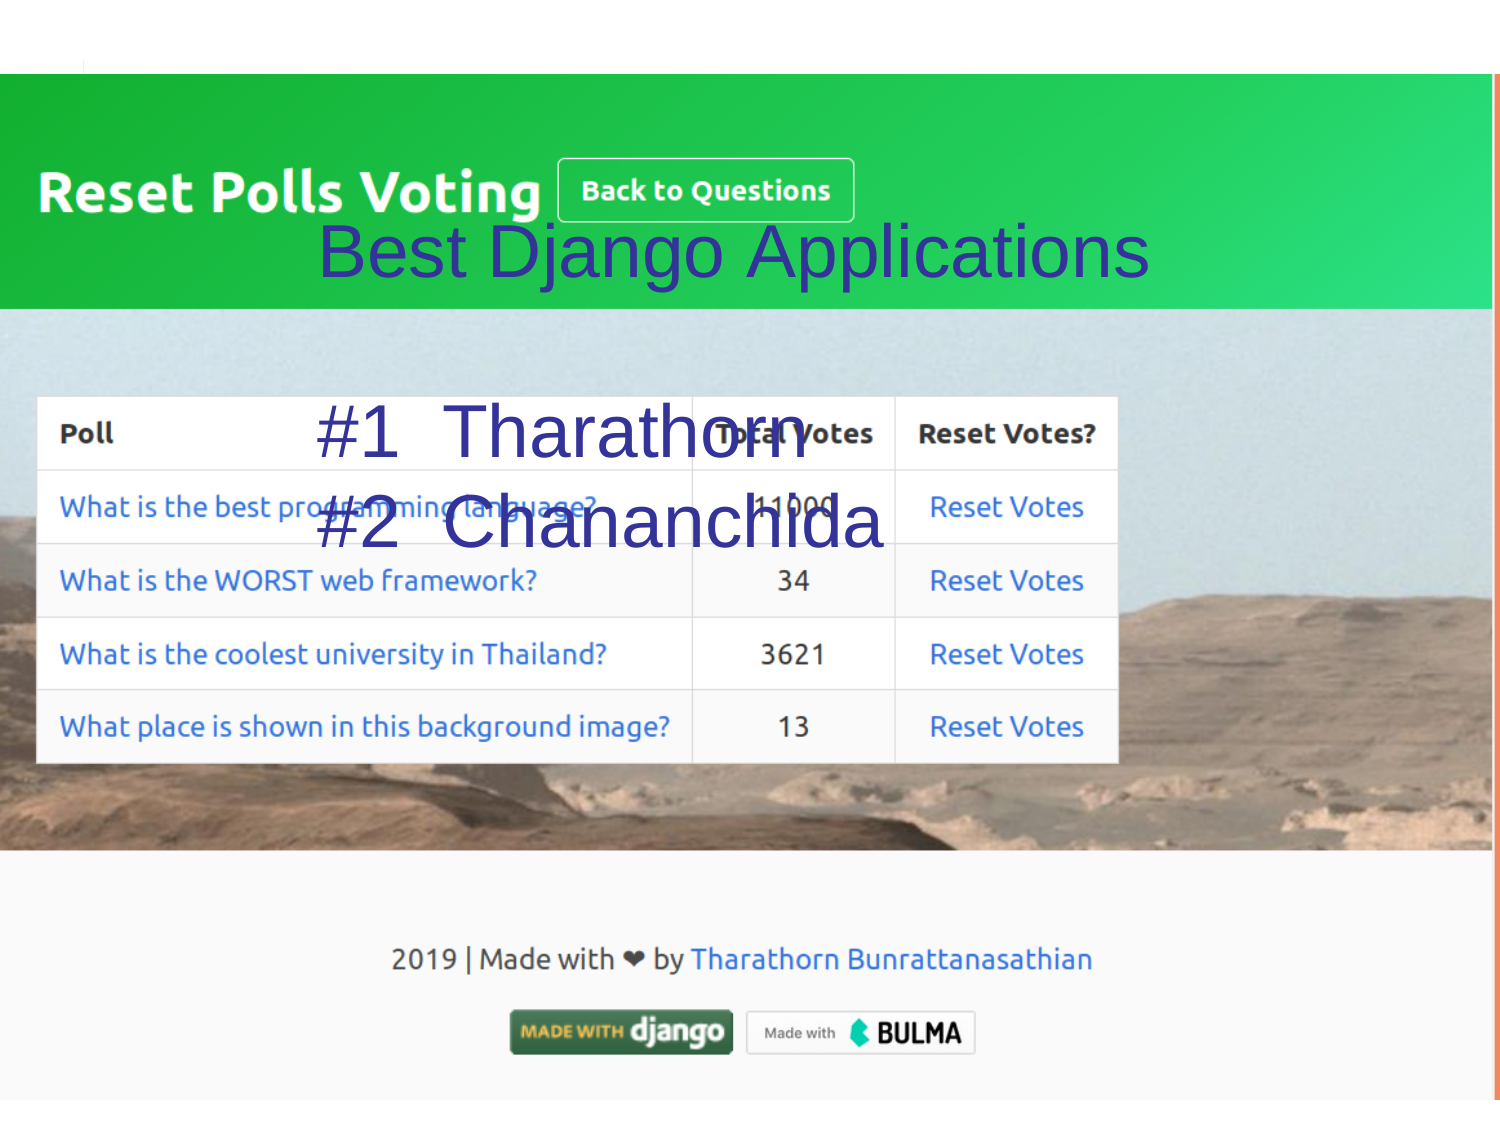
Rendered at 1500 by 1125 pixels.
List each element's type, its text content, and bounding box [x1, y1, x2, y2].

picture [0, 74, 1500, 1100]
title Best Django Applications #1 Tharathorn #2 Chananchida [90, 59, 1379, 796]
